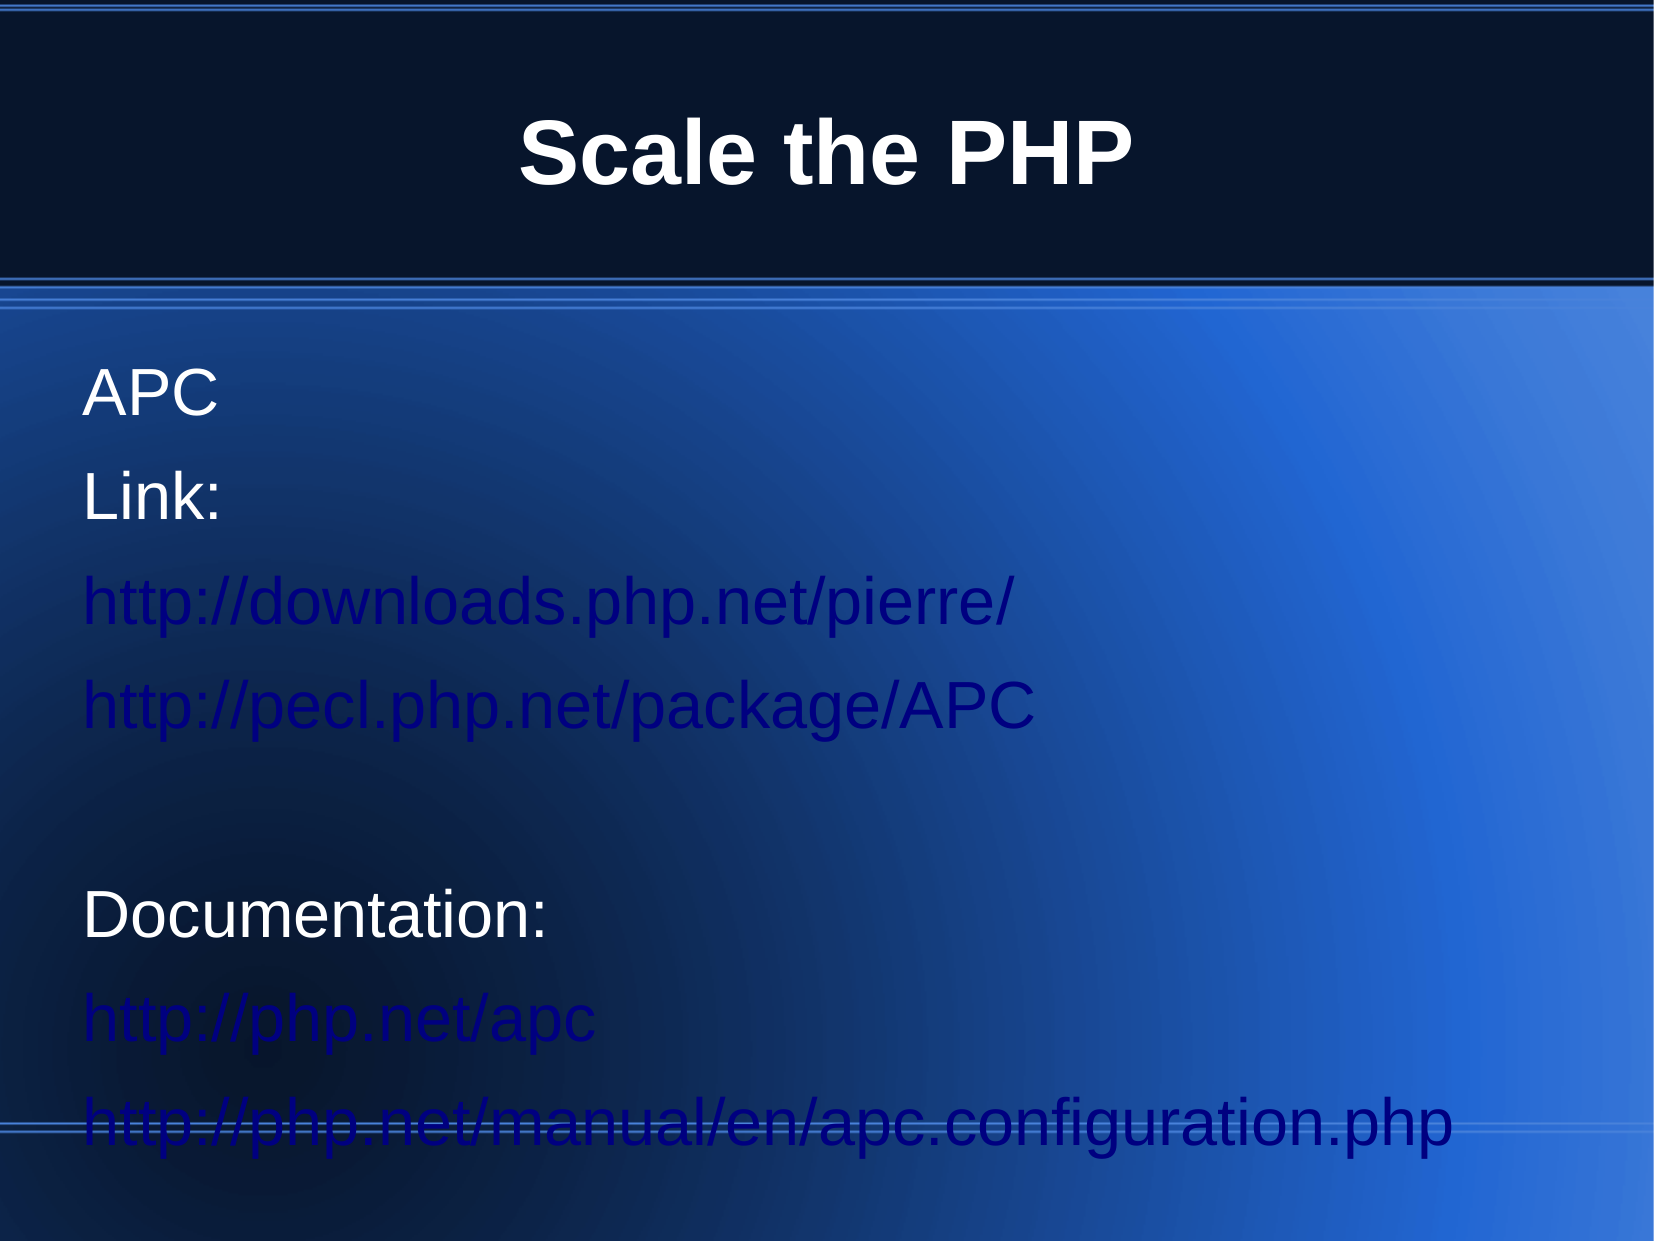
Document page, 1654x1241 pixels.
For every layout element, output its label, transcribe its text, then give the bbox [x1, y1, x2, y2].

list APC Link: http://downloads.php.net/pierre/ http://pecl.php.net/package/APC Documentation: http://php.net/apc http://php.net/manual/en/apc.configuration.php [82, 355, 1565, 1174]
picture [0, 0, 1654, 1241]
title Scale the PHP [82, 49, 1571, 257]
